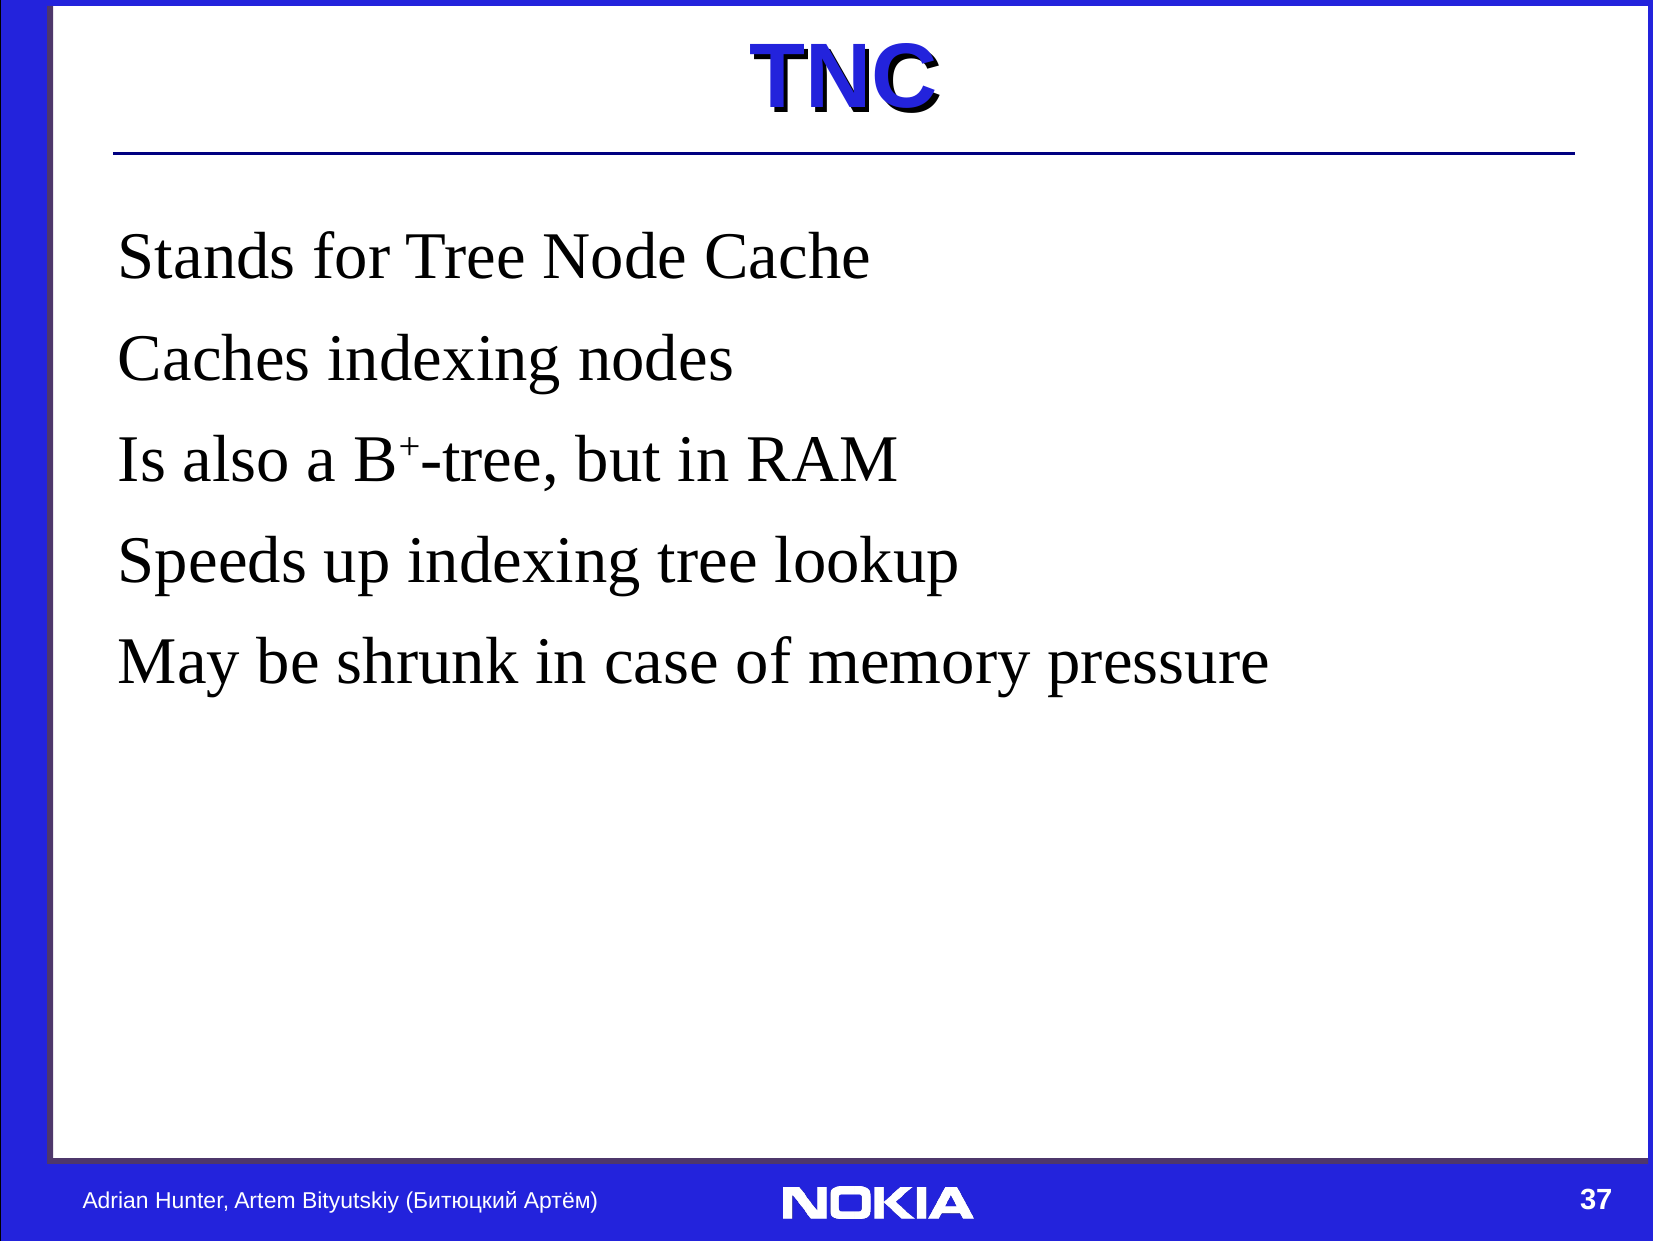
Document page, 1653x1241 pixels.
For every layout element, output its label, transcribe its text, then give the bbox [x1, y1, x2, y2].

list Stands for Tree Node Cache Caches indexing nodes Is also a B+-tree, but in RAM Speeds up indexing tree lookup May be shrunk in case of memory pressure [100, 219, 1588, 1072]
title TNC [100, 2, 1588, 151]
picture [783, 1186, 974, 1219]
